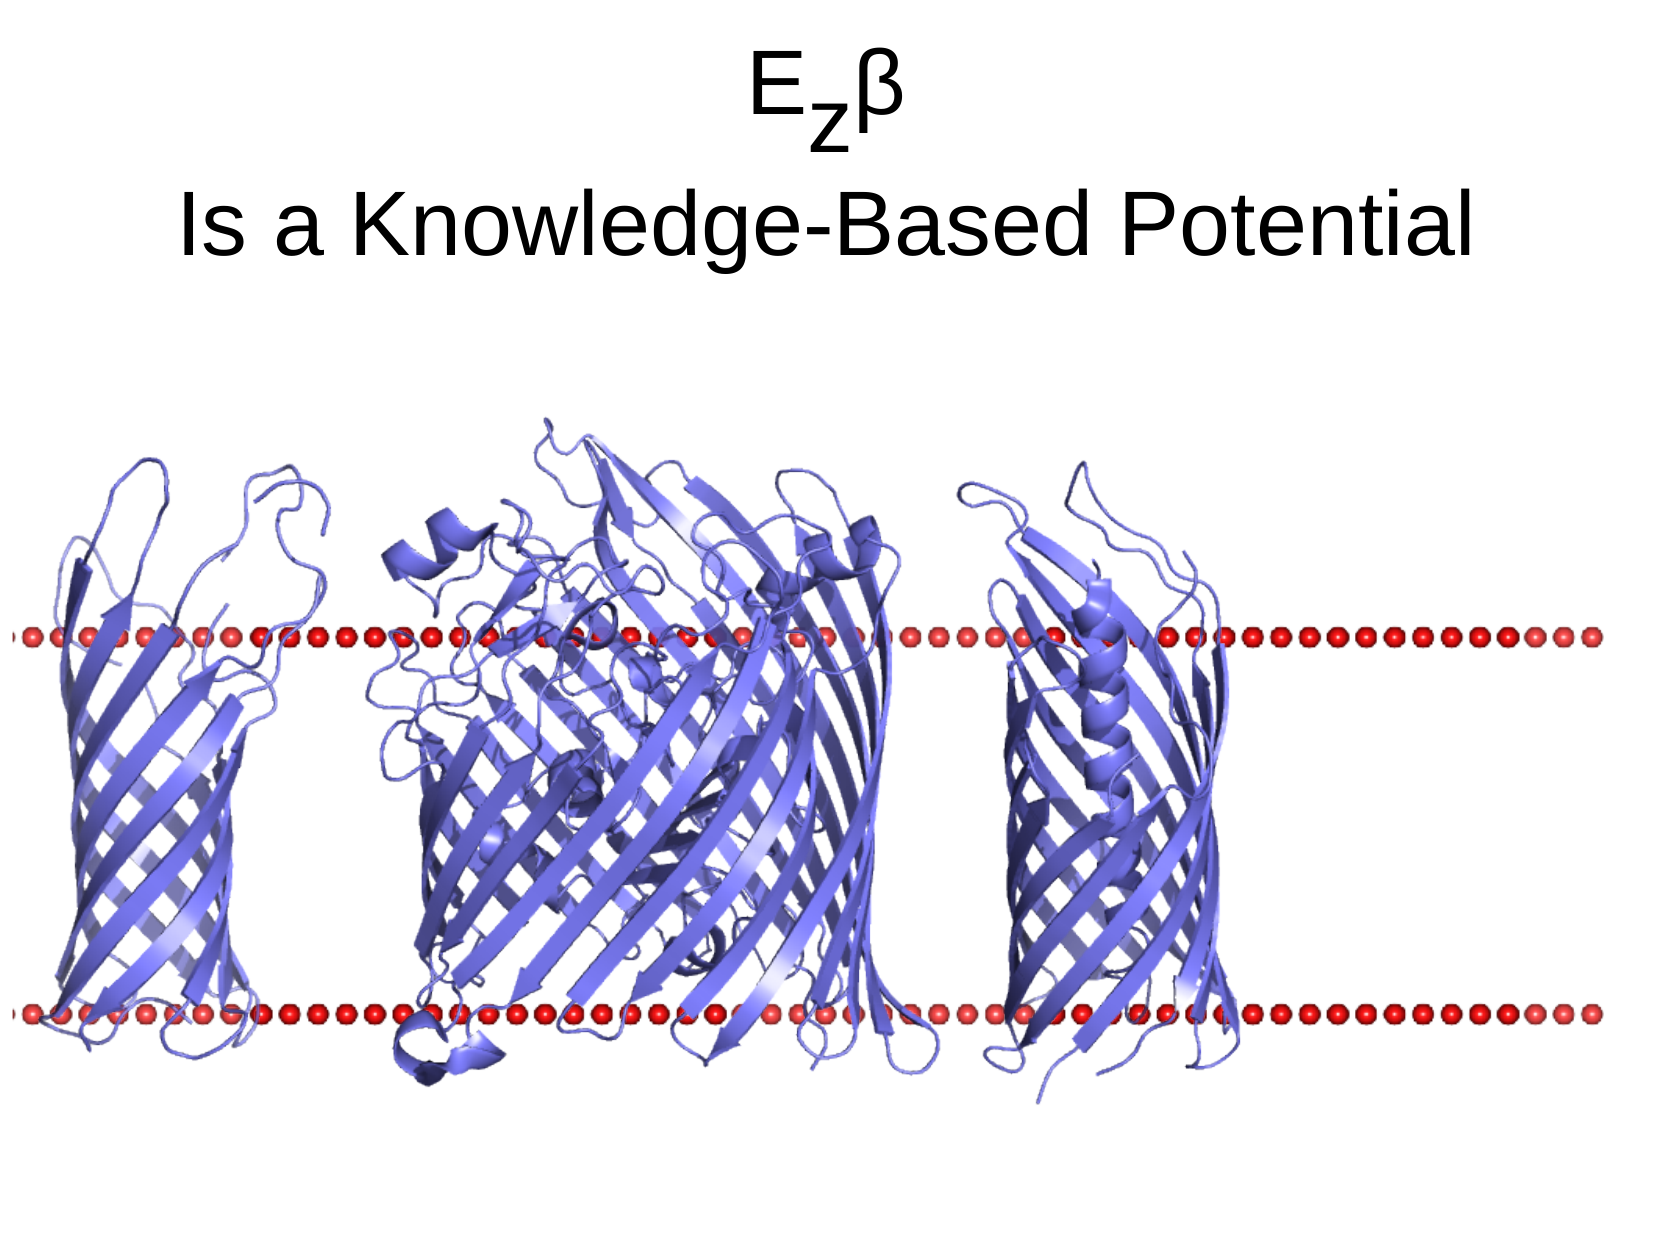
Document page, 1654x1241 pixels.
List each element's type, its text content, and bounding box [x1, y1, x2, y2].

title Ezβ Is a Knowledge-Based Potential [82, 31, 1571, 275]
picture [0, 374, 1654, 1163]
